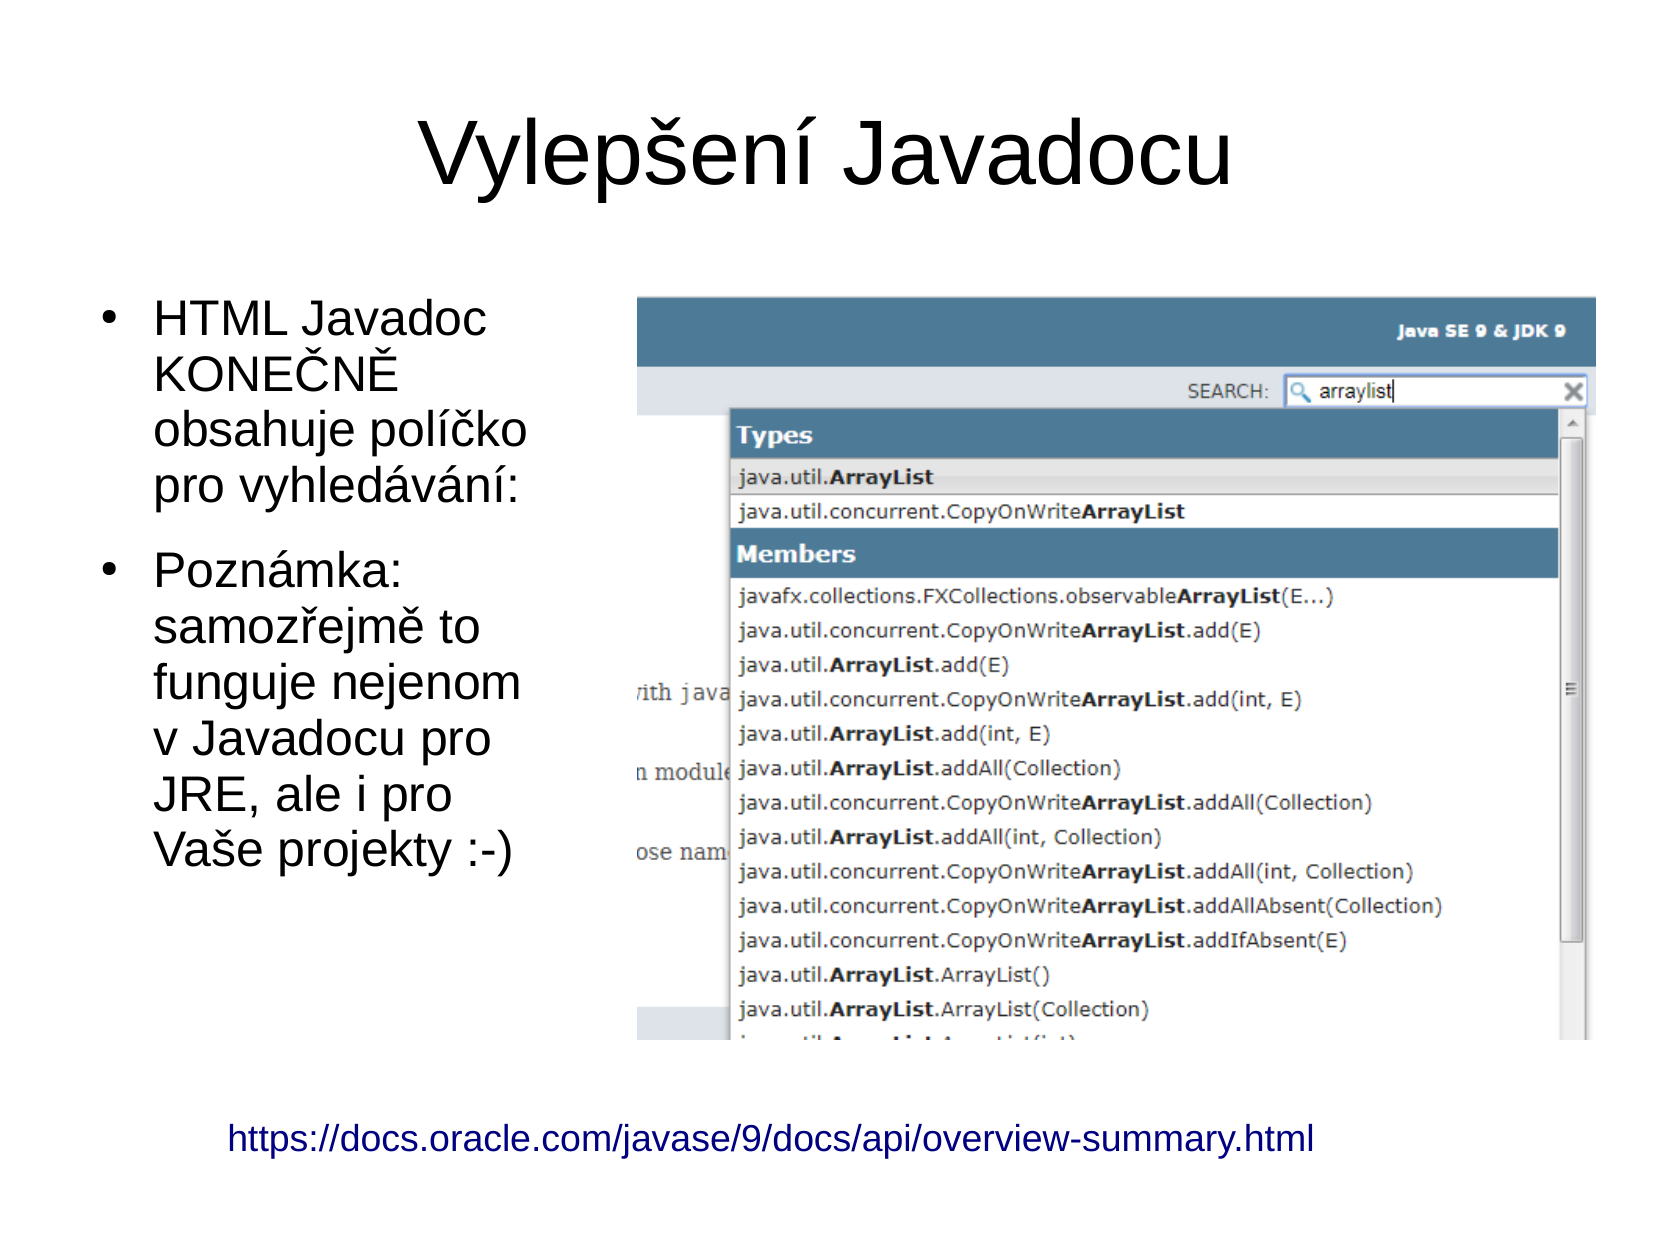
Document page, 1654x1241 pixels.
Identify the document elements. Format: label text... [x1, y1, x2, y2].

text_box https://docs.oracle.com/javase/9/docs/api/overview-summary.html [212, 1110, 1330, 1168]
list HTML Javadoc KONEČNĚ obsahuje políčko pro vyhledávání: Poznámka: samozřejmě to funguje nejenom v Javadocu pro JRE, ale i pro Vaše projekty :-) [82, 290, 556, 1111]
picture [637, 295, 1596, 1040]
title Vylepšení Javadocu [82, 49, 1571, 257]
